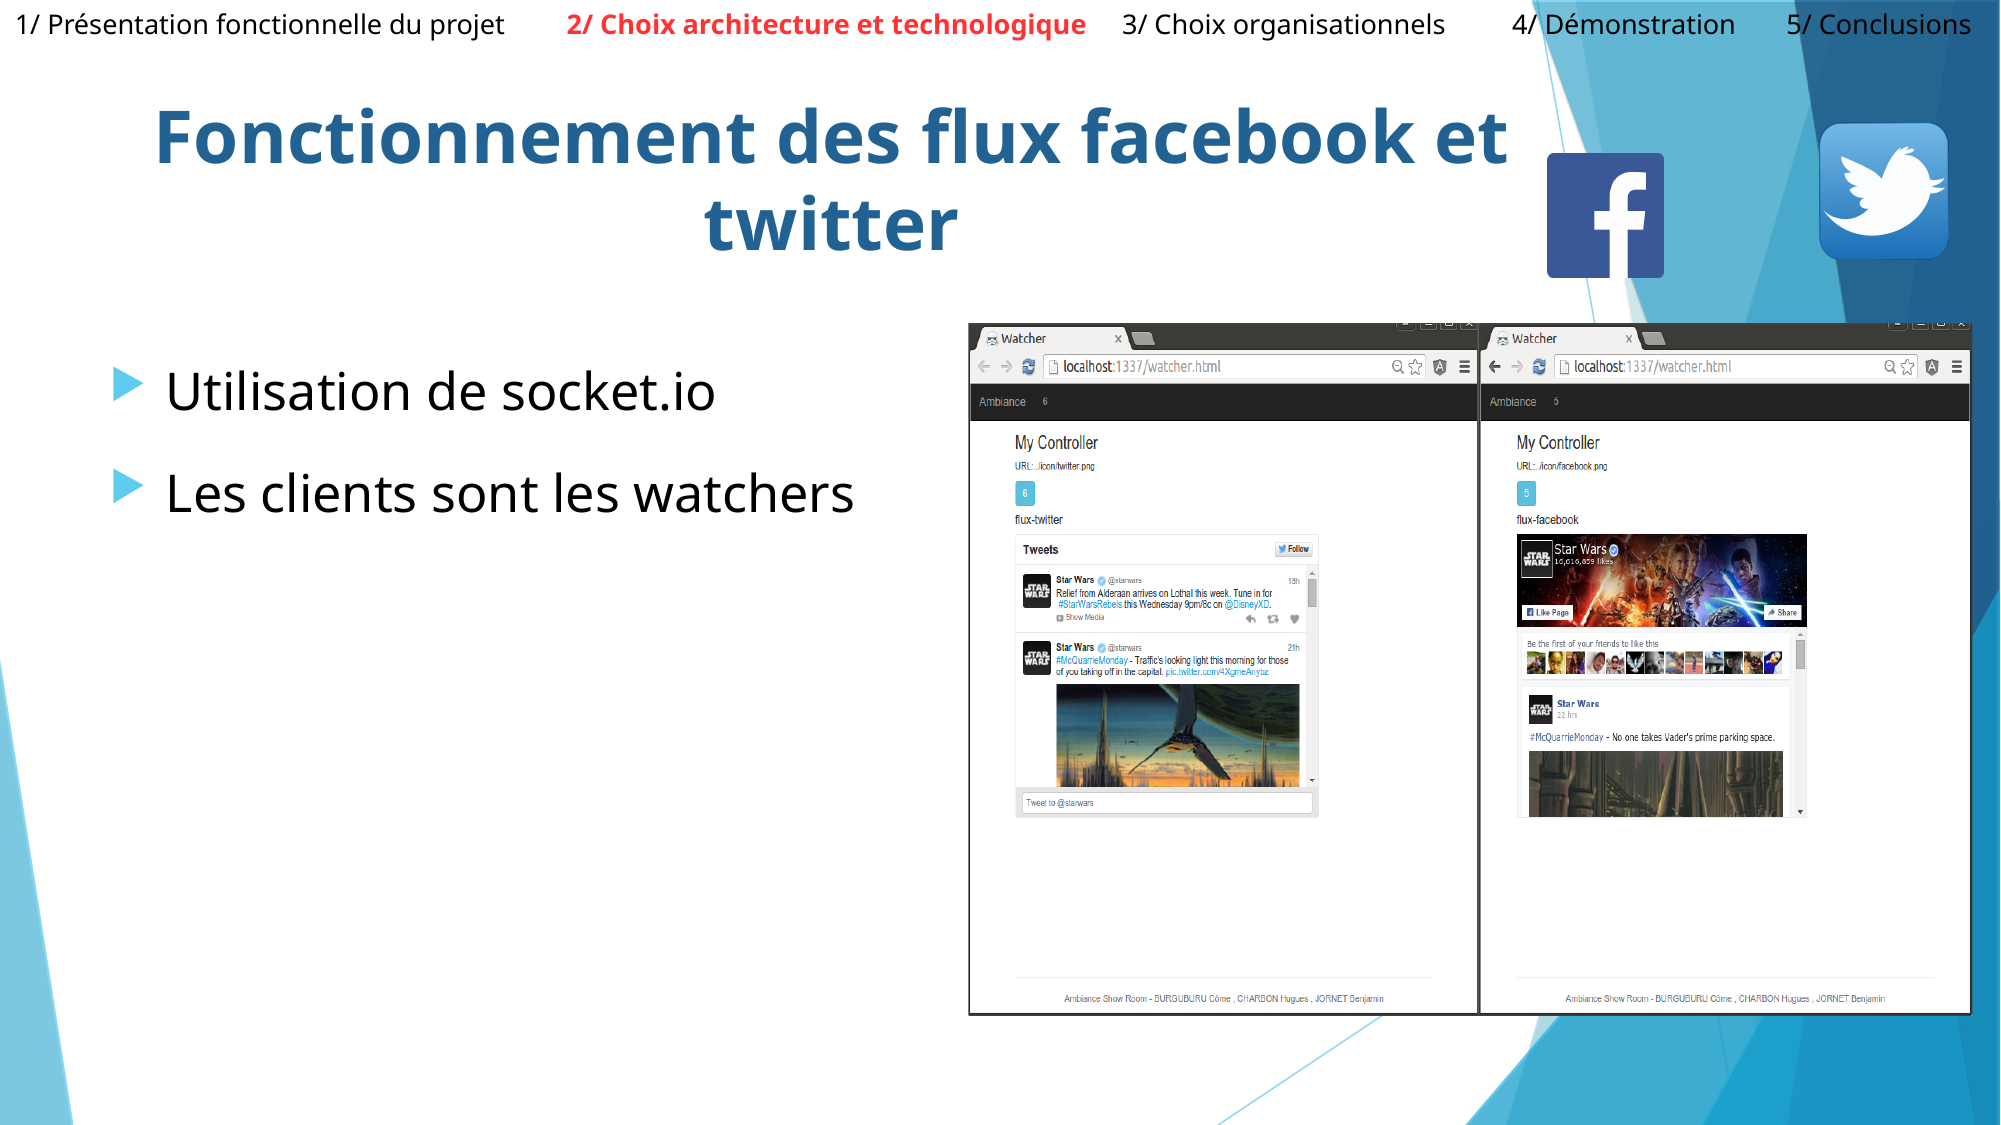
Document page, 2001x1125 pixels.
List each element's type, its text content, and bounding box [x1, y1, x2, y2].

text_box 1/ Présentation fonctionnelle du projet 2/ Choix architecture et technologique 3/ Choix organisationnels 4/ Démonstration 5/ Conclusions [0, 0, 2000, 48]
picture [1547, 153, 1664, 278]
picture [968, 323, 1973, 1016]
picture [1819, 122, 1949, 260]
list Fonctionnement des flux facebook et twitter Utilisation de socket.io Les clients sont les watchers [94, 82, 1570, 1125]
